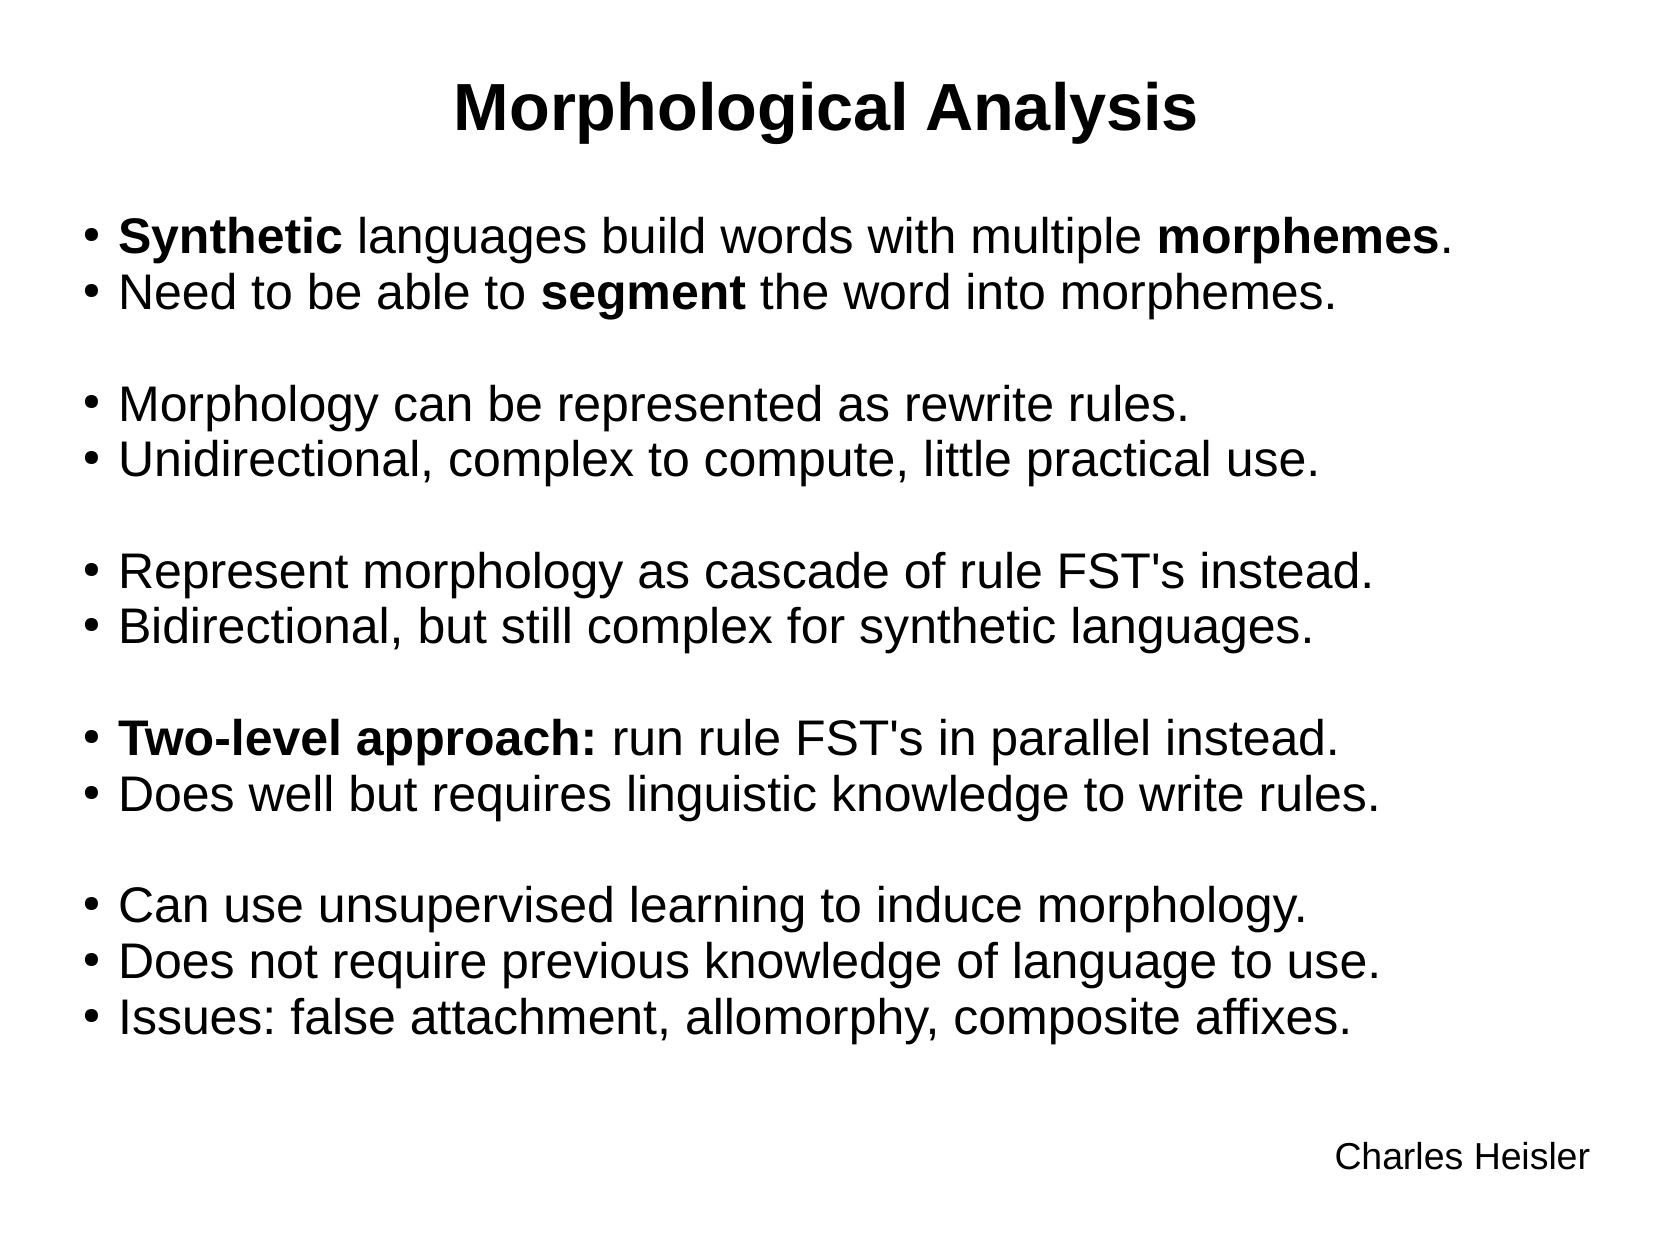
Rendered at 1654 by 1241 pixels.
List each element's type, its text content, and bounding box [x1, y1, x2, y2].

title Morphological Analysis [82, 49, 1571, 152]
subtitle Synthetic languages build words with multiple morphemes. Need to be able to segment the word into morphemes. Morphology can be represented as rewrite rules. Unidirectional, complex to compute, little practical use. Represent morphology as cascade of rule FST's instead. Bidirectional, but still complex for synthetic languages. Two-level approach: run rule FST's in parallel instead. Does well but requires linguistic knowledge to write rules. Can use unsupervised learning to induce morphology. Does not require previous knowledge of language to use. Issues: false attachment, allomorphy, composite affixes. [82, 152, 1571, 1117]
text_box Charles Heisler [1319, 1128, 1606, 1186]
